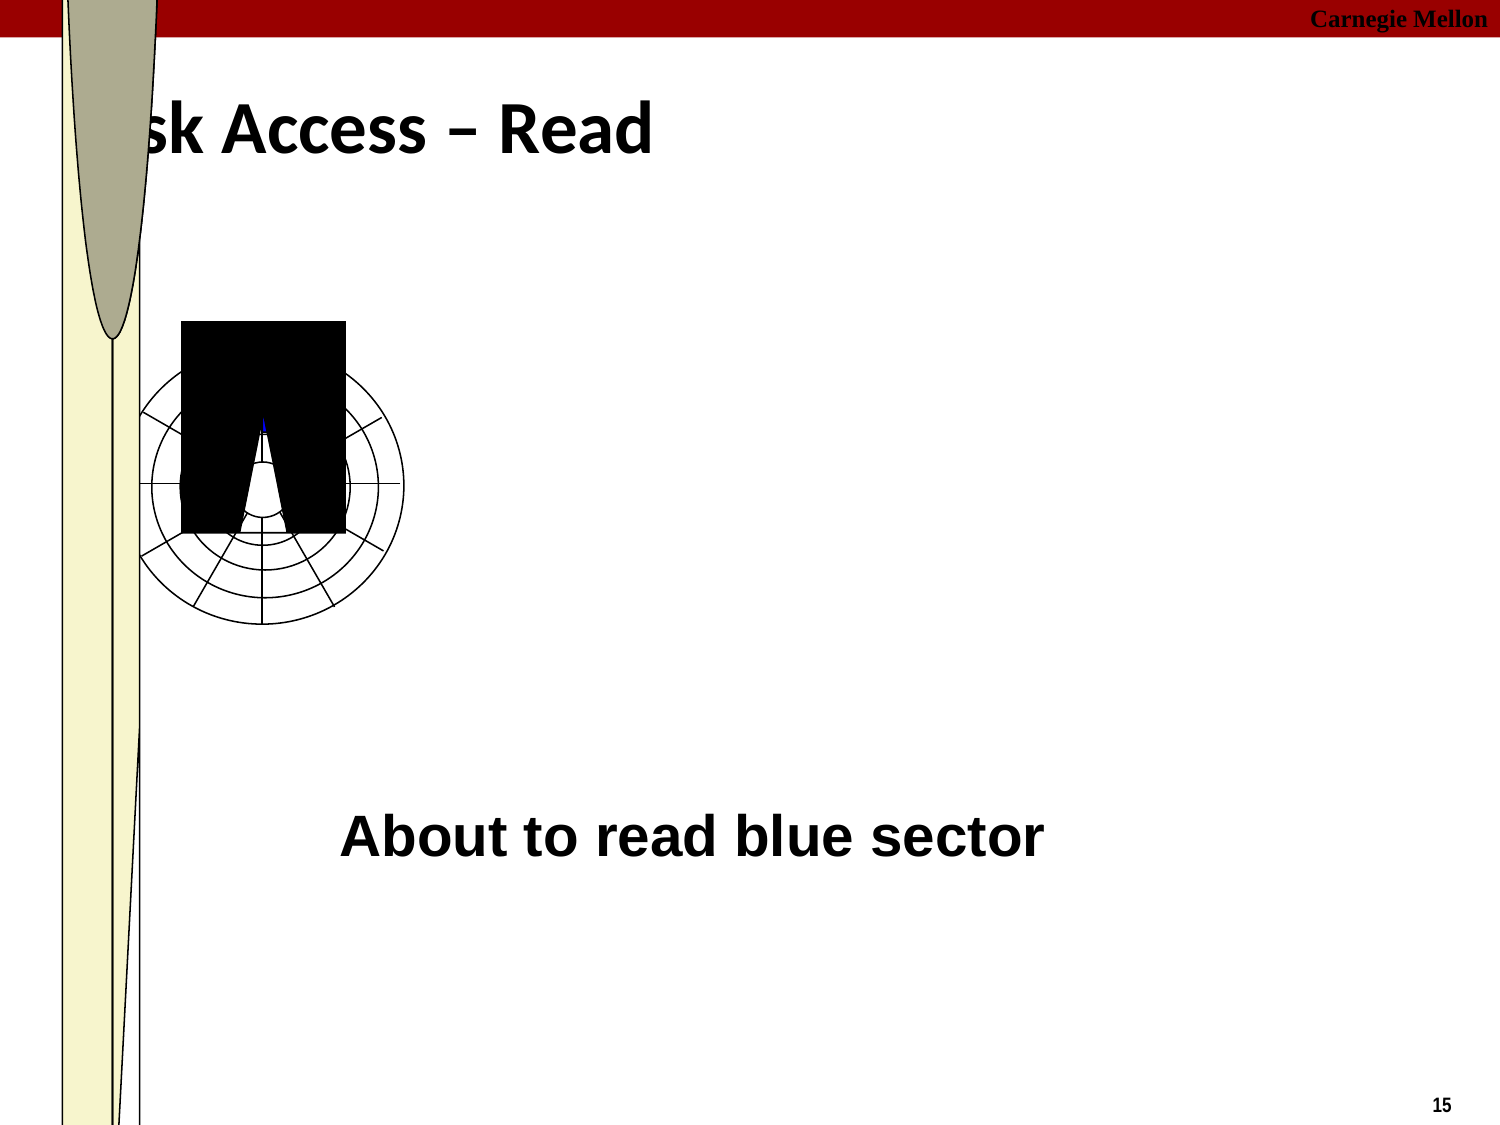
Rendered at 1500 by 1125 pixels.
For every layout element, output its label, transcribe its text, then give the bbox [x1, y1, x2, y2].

title Disk Access – Read [58, 71, 62, 197]
text_box About to read blue sector [324, 737, 1213, 875]
text_box [62, 0, 404, 1125]
title Disk Access – Read [145, 71, 1304, 197]
